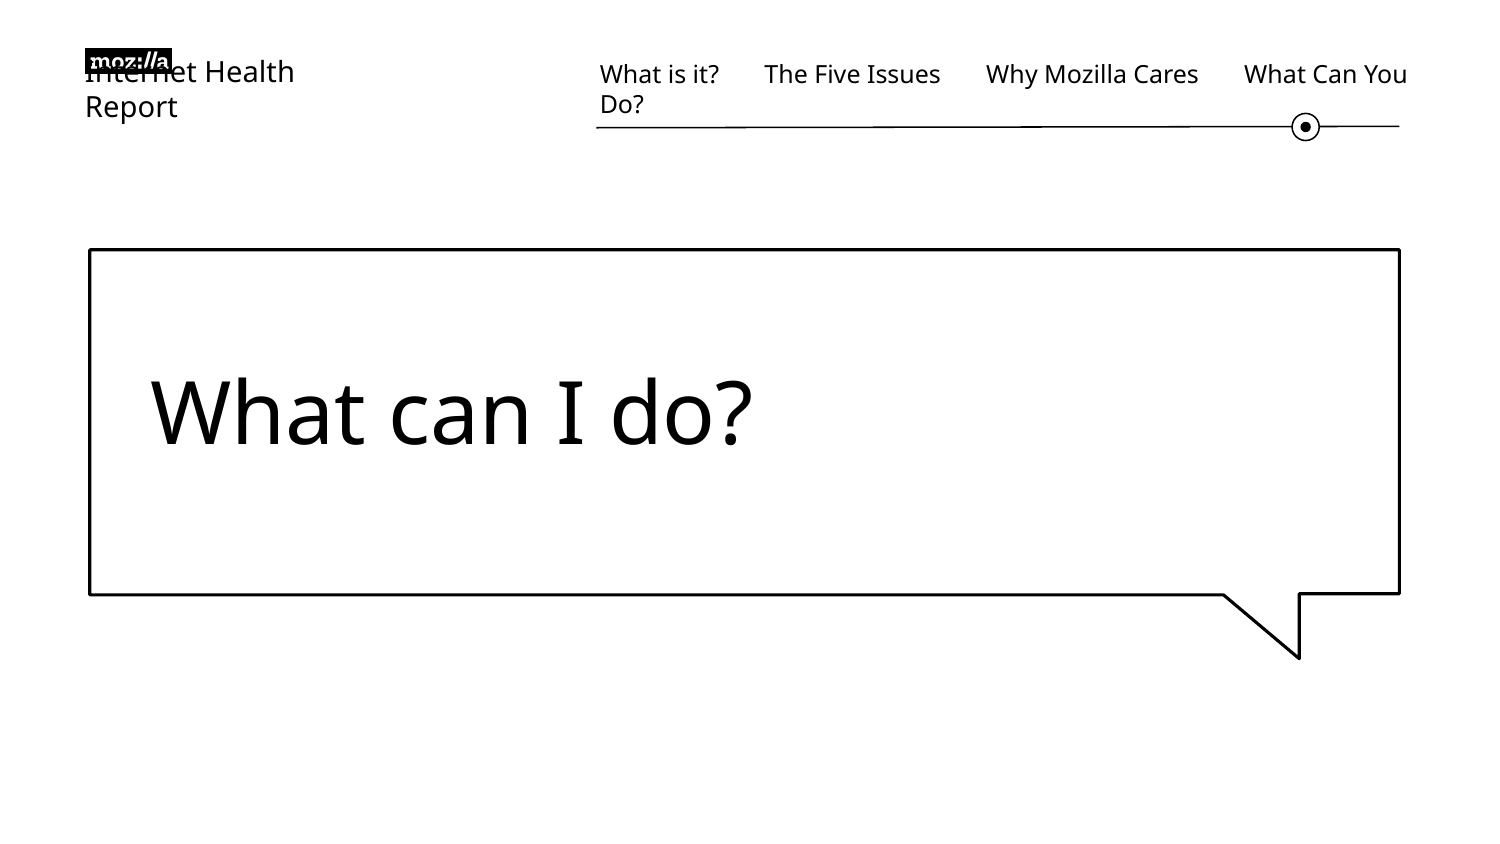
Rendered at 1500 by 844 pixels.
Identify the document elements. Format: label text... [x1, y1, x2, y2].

picture [85, 48, 172, 73]
text_box [89, 249, 1400, 659]
text_box What is it? The Five Issues Why Mozilla Cares What Can You Do? [584, 65, 1430, 111]
text_box [1292, 113, 1320, 141]
picture [156, 68, 164, 73]
text_box What can I do? [135, 355, 1346, 463]
picture [99, 68, 107, 73]
picture [127, 68, 135, 73]
text_box Internet Health Report [69, 73, 399, 104]
